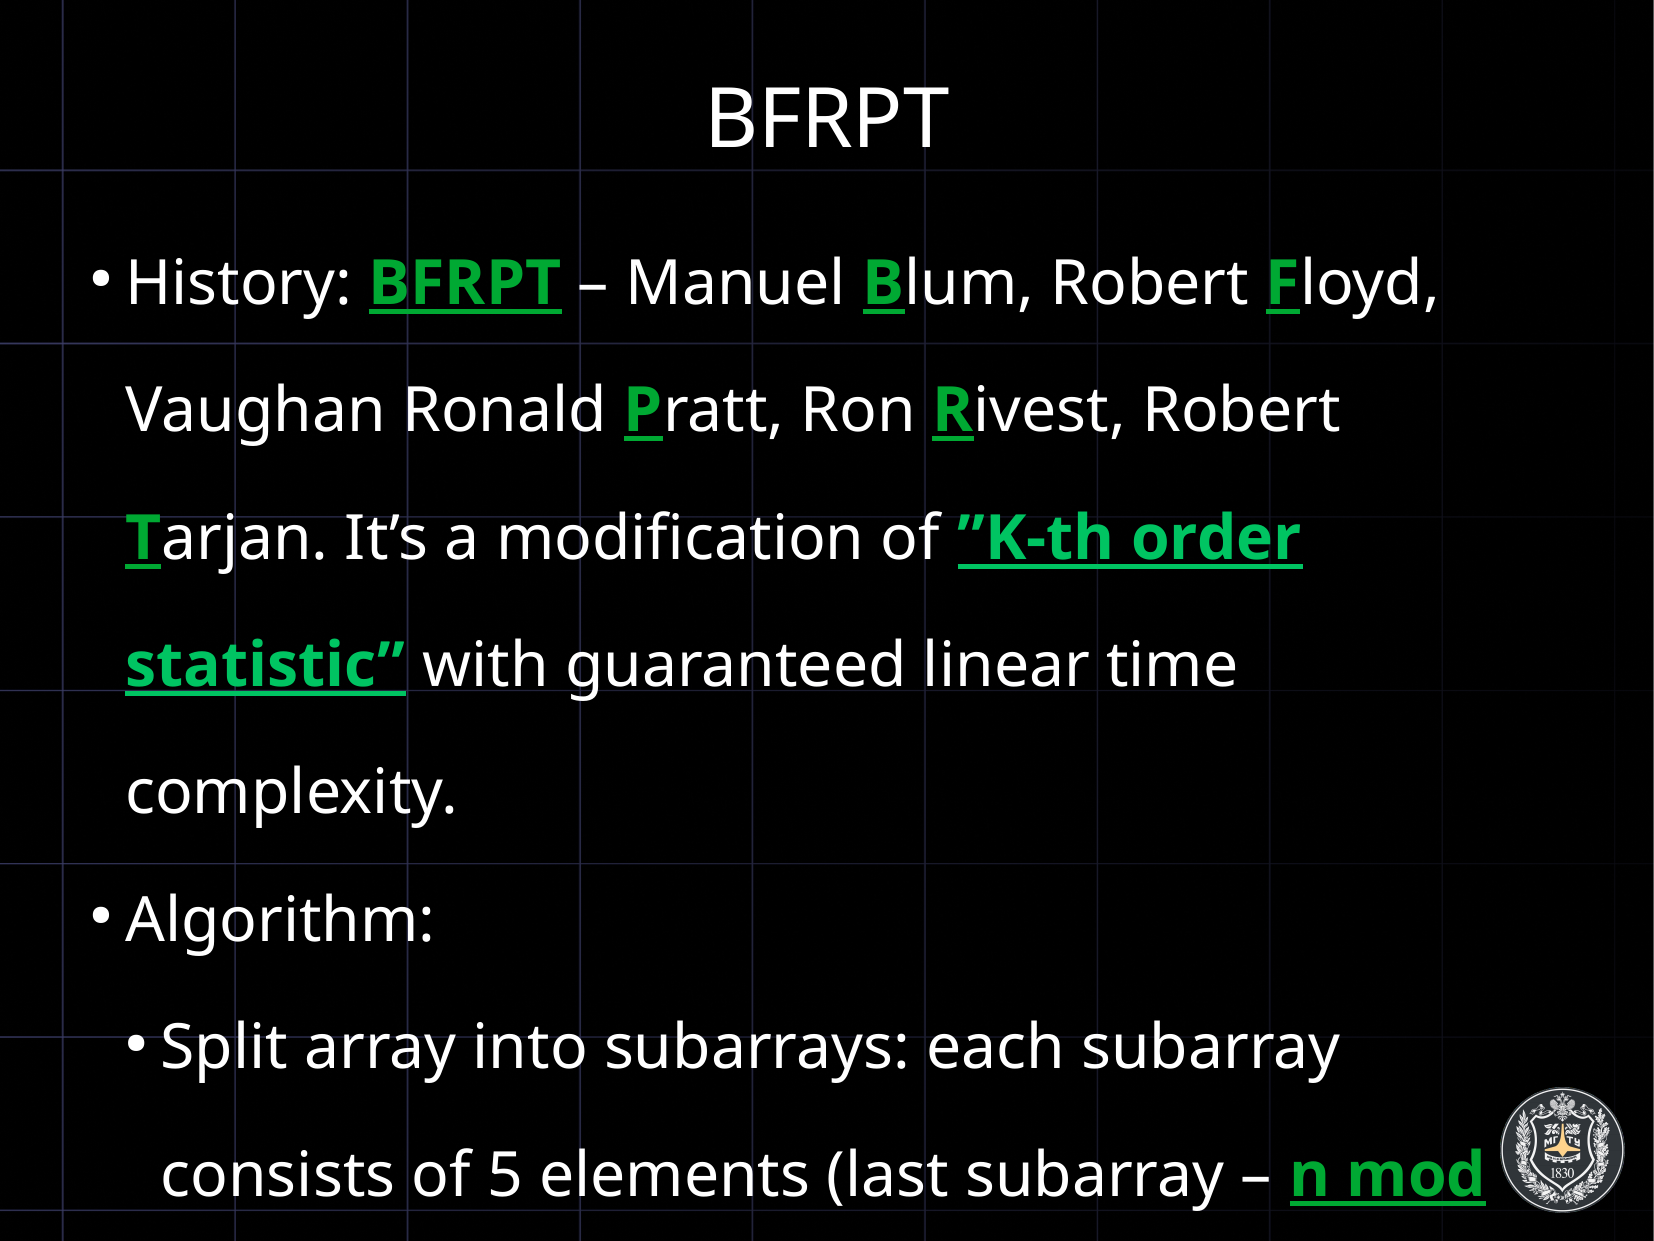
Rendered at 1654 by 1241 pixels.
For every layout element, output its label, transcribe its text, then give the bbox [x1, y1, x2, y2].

text_box History: BFRPT – Manuel Blum, Robert Floyd, Vaughan Ronald Pratt, Ron Rivest, Robert Tarjan. It’s a modification of ”K-th order statistic” with guaranteed linear time complexity. Algorithm: Split array into subarrays: each subarray consists of 5 elements (last subarray – n mod 5); Sort each subarray and select median element from all of them. Select median from all medians. This element will be a “support element“. Partition array over it. [75, 187, 1576, 1234]
picture [0, 0, 1654, 1241]
title BFRPT [82, 37, 1571, 187]
